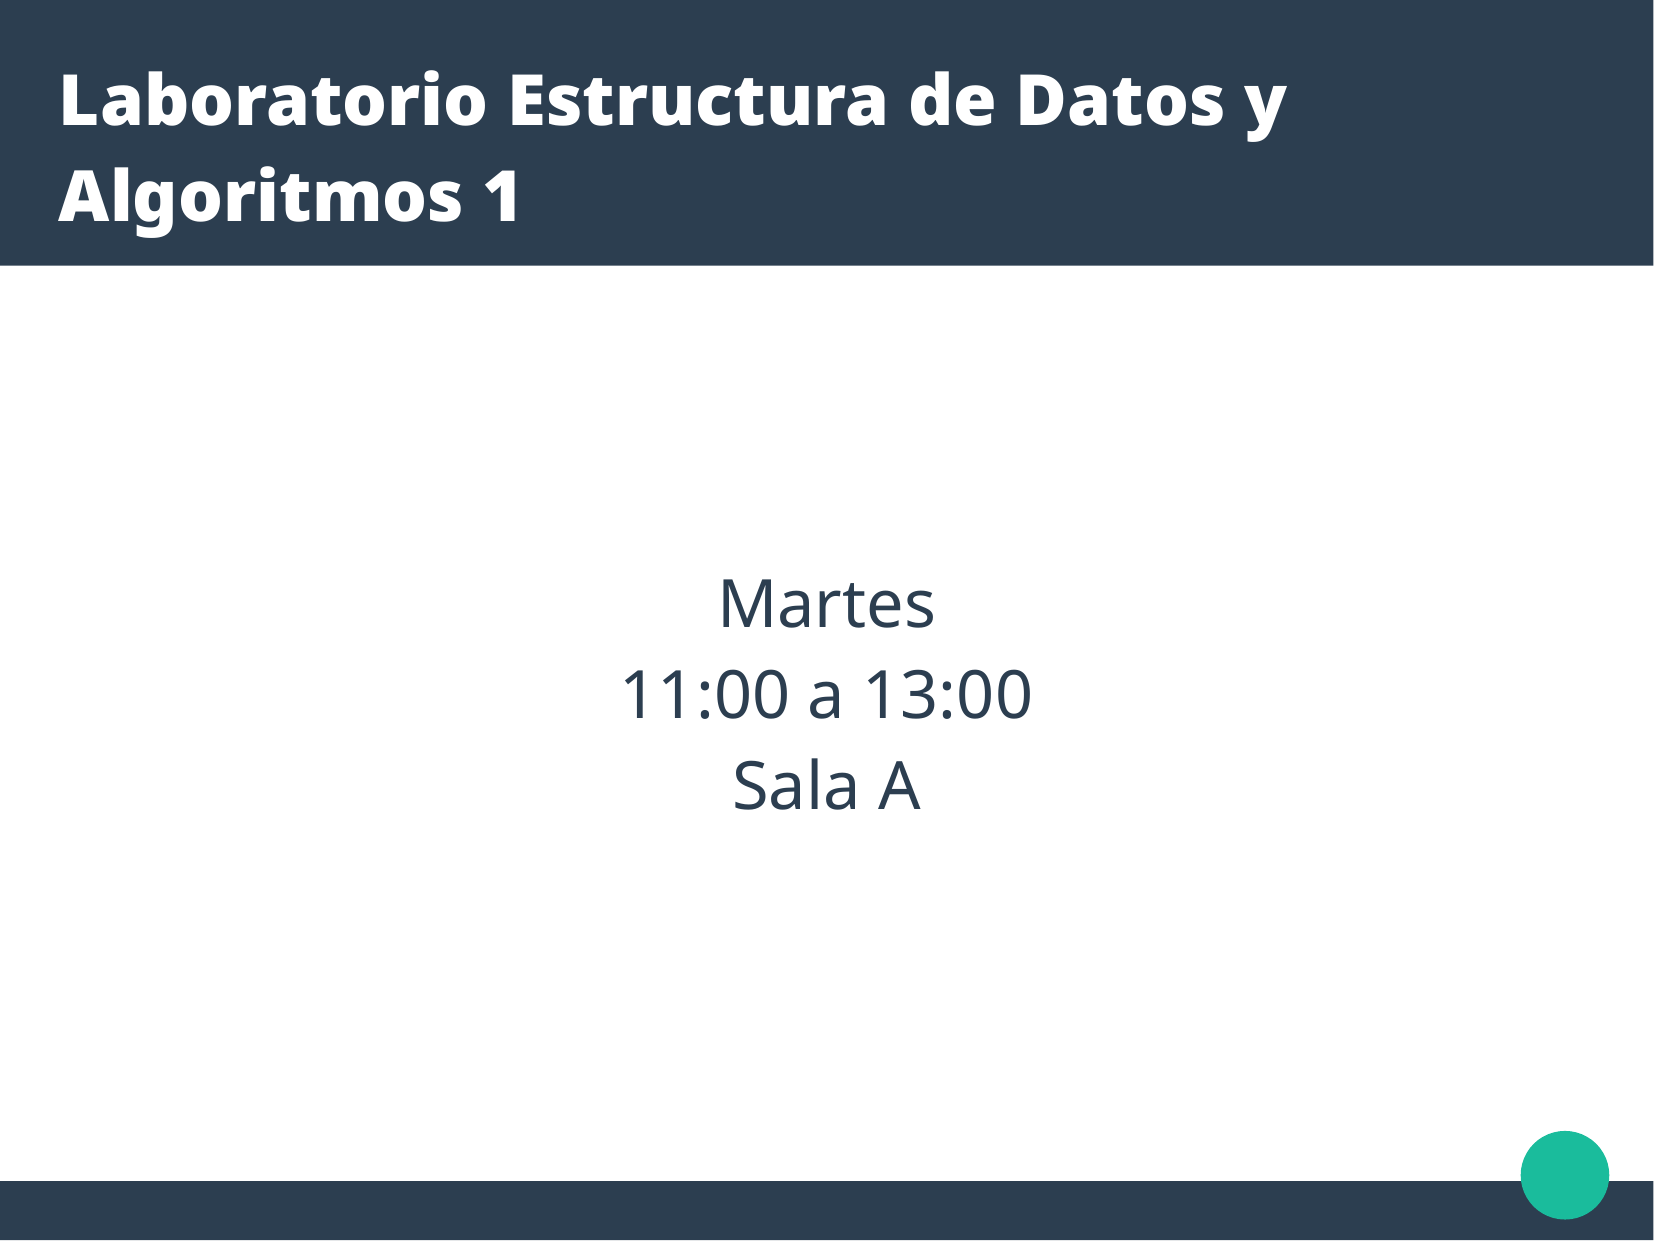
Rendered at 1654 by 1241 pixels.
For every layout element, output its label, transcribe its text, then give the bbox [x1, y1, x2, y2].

subtitle Martes 11:00 a 13:00 Sala A [59, 324, 1595, 1152]
title Laboratorio Estructura de Datos y Algoritmos 1 [59, 49, 1595, 207]
